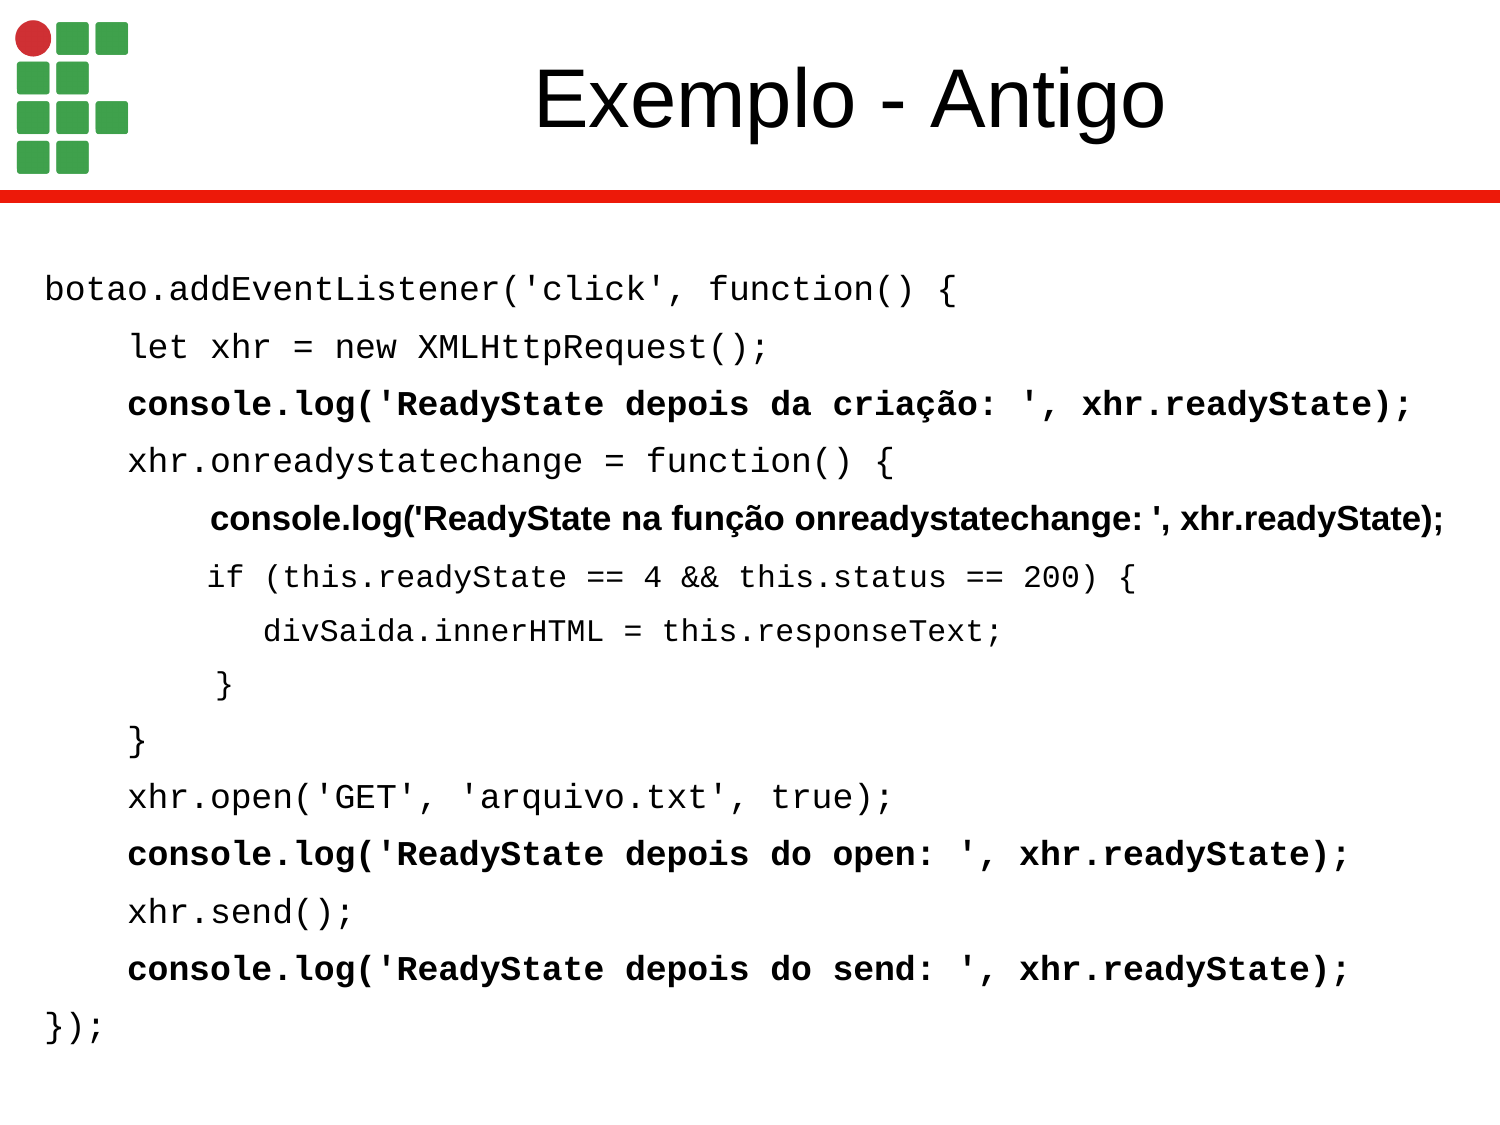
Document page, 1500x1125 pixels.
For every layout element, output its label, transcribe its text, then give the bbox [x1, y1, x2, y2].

picture [14, 16, 130, 178]
title Exemplo - Antigo [230, 0, 1471, 202]
list botao.addEventListener('click', function() { let xhr = new XMLHttpRequest(); console.log('ReadyState depois da criação: ', xhr.readyState); xhr.onreadystatechange = function() { console.log('ReadyState na função onreadystatechange: ', xhr.readyState); if (this.readyState == 4 && this.status == 200) { divSaida.innerHTML = this.responseText; } } xhr.open('GET', 'arquivo.txt', true); console.log('ReadyState depois do open: ', xhr.readyState); xhr.send(); console.log('ReadyState depois do send: ', xhr.readyState); }); [29, 207, 1471, 1087]
